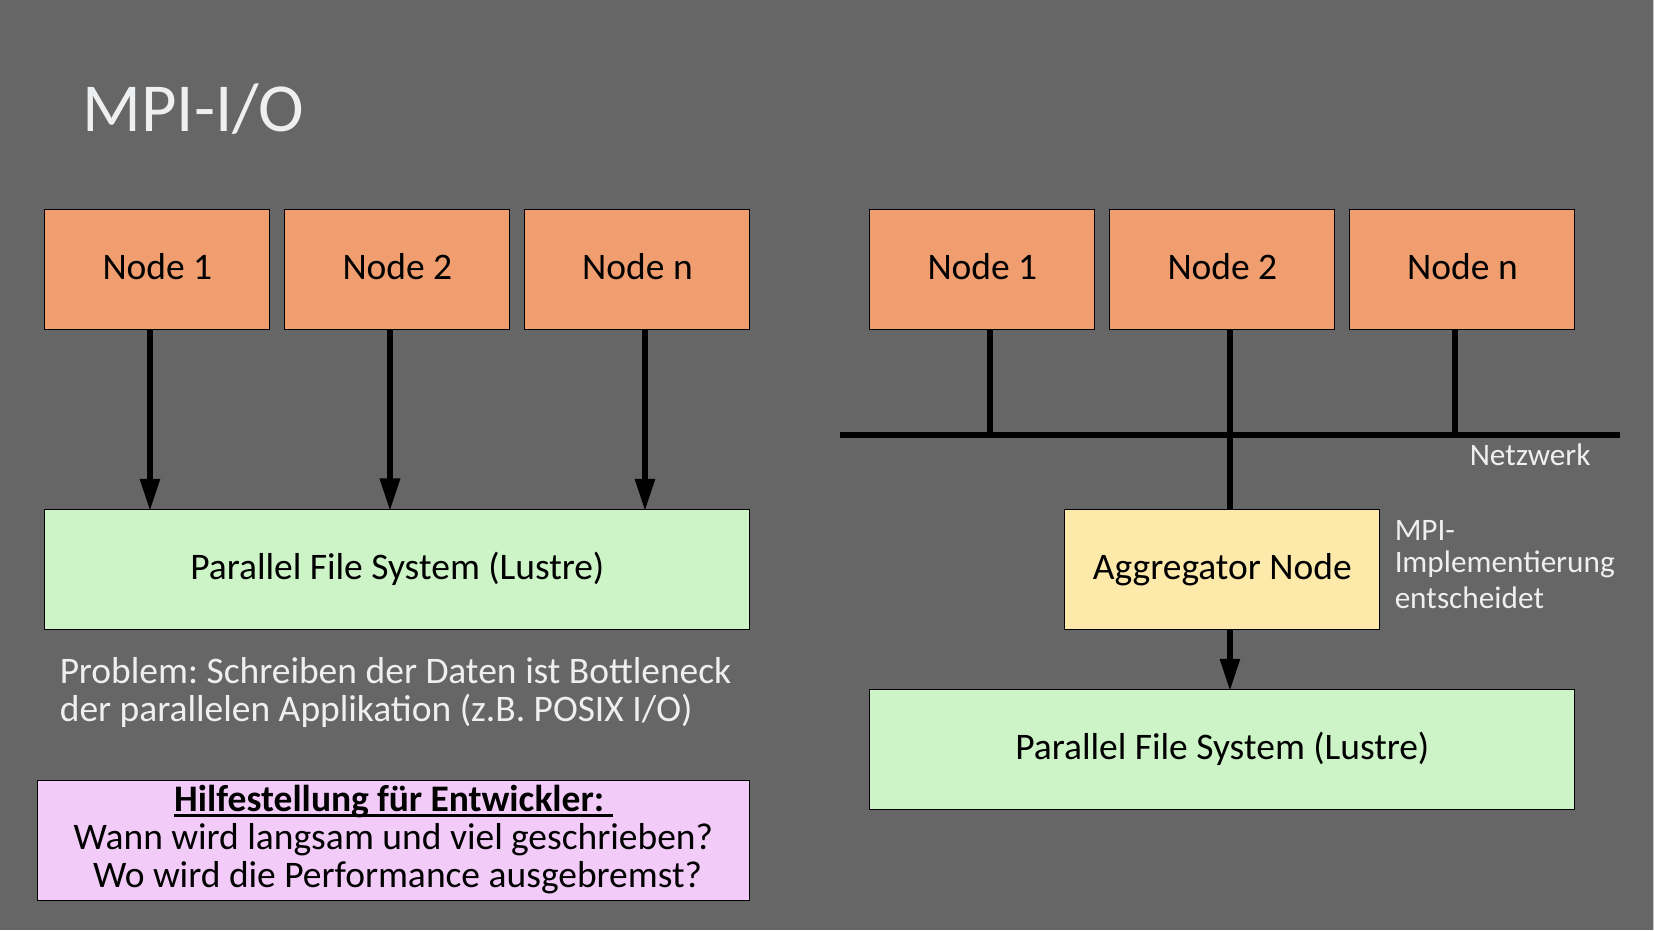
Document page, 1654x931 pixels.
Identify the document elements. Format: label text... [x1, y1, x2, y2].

text_box Problem: Schreiben der Daten ist Bottleneck der parallelen Applikation (z.B. POSIX I/O) [44, 648, 750, 751]
text_box Node 2 [284, 209, 510, 330]
text_box Parallel File System (Lustre) [869, 689, 1575, 810]
text_box Aggregator Node [1064, 509, 1379, 630]
text_box Parallel File System (Lustre) [44, 509, 750, 630]
text_box Netzwerk [1454, 434, 1650, 485]
text_box Node 1 [44, 209, 270, 330]
text_box Node n [524, 209, 750, 330]
text_box Node 2 [1109, 209, 1335, 330]
text_box Node n [1349, 209, 1575, 330]
text_box Node 1 [869, 209, 1095, 330]
text_box Hilfestellung für Entwickler: Wann wird langsam und viel geschrieben? Wo wird die Performance ausgebremst? [37, 780, 750, 901]
title MPI-I/O [82, 37, 1571, 193]
text_box MPI-Implementierung entscheidet [1379, 509, 1650, 678]
